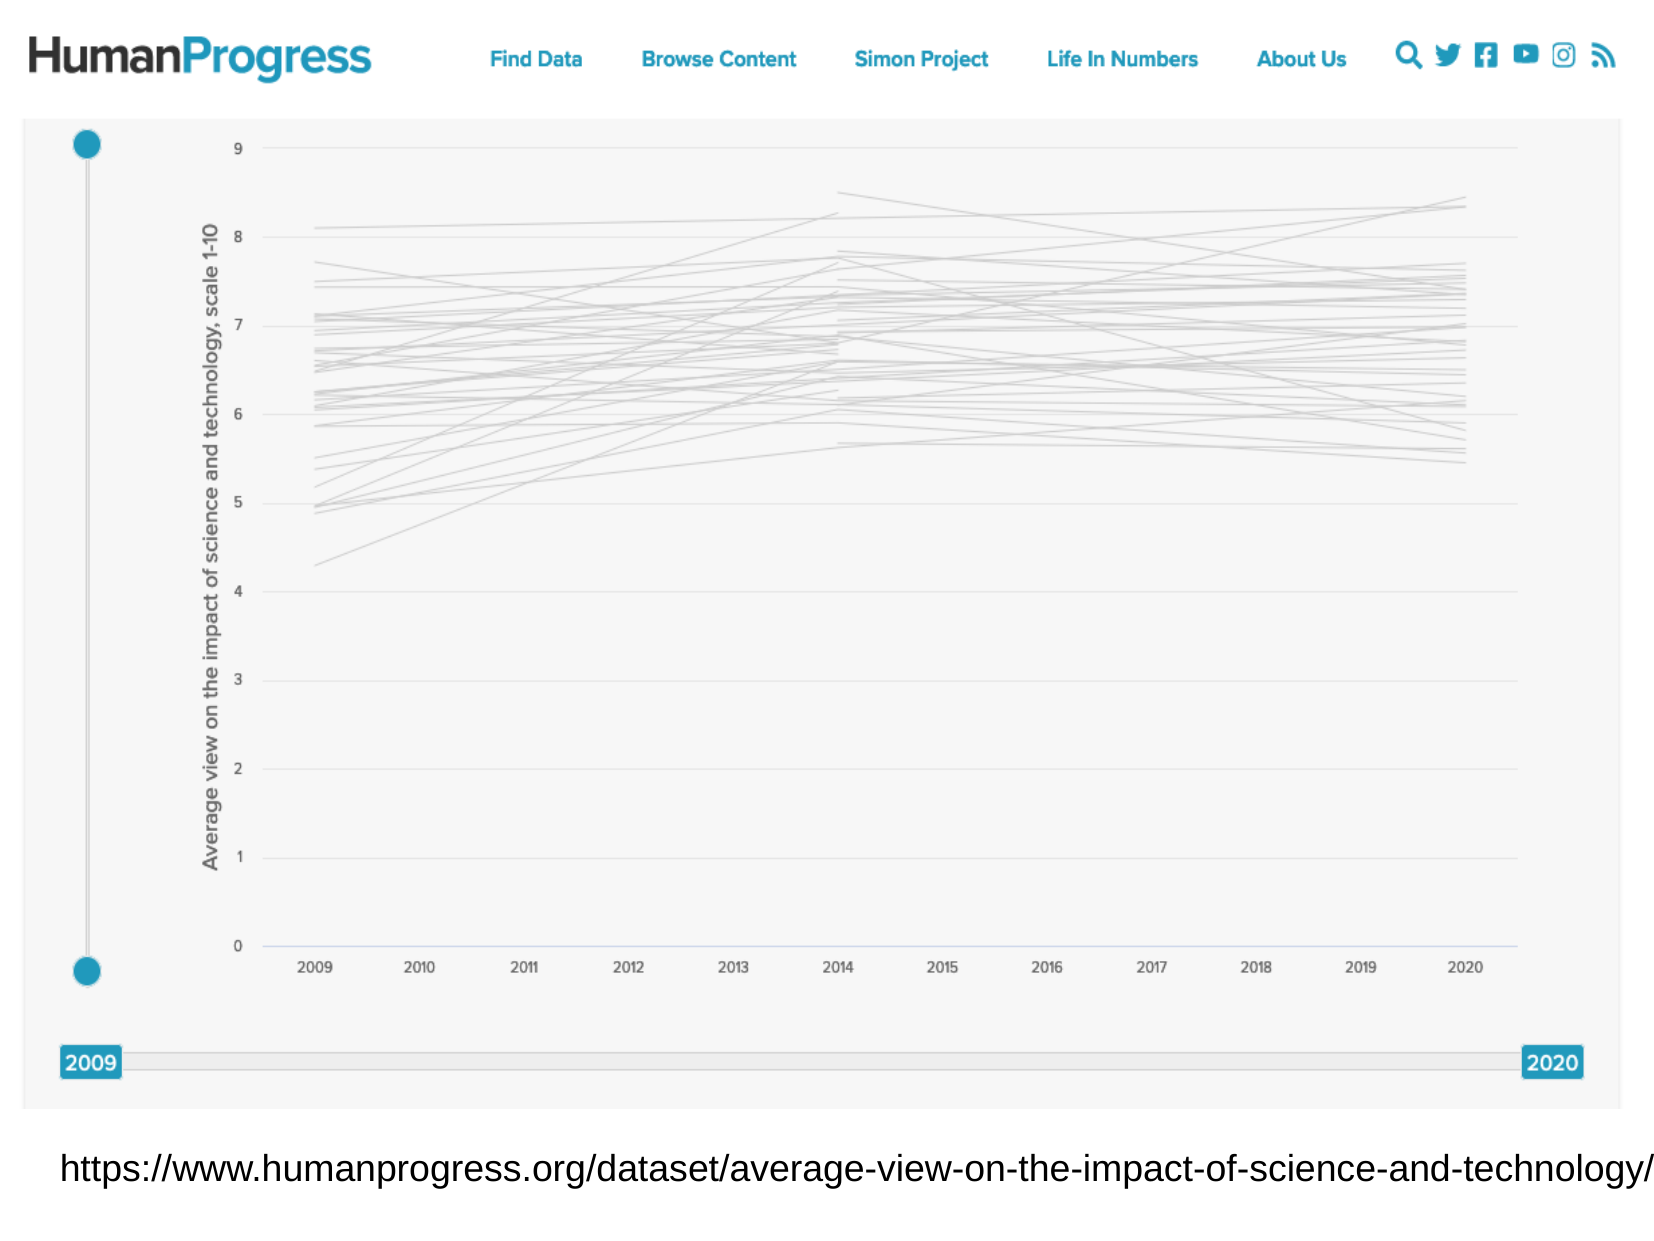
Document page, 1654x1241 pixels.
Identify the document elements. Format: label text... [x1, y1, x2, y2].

text_box https://www.humanprogress.org/dataset/average-view-on-the-impact-of-science-and-technology/ [45, 1140, 1654, 1197]
picture [0, 14, 1636, 1109]
